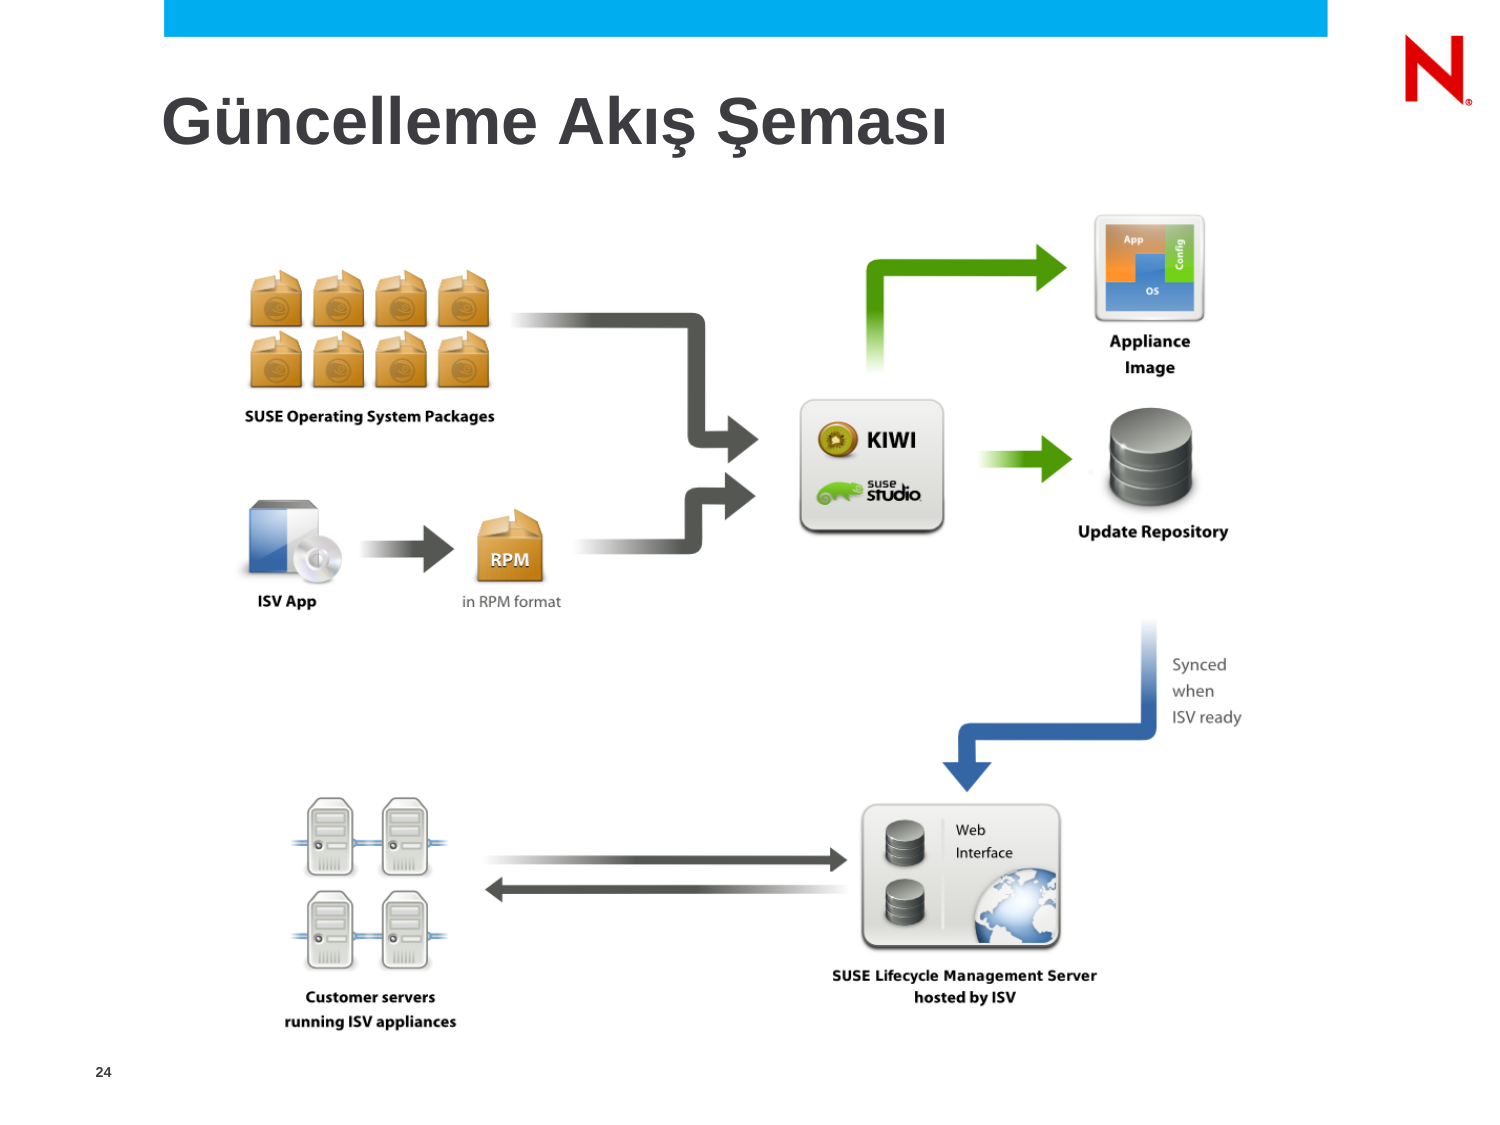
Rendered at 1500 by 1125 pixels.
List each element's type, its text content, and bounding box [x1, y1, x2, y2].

picture [1403, 32, 1473, 107]
title Güncelleme Akış Şeması [161, 41, 1383, 205]
picture [218, 169, 1293, 1088]
